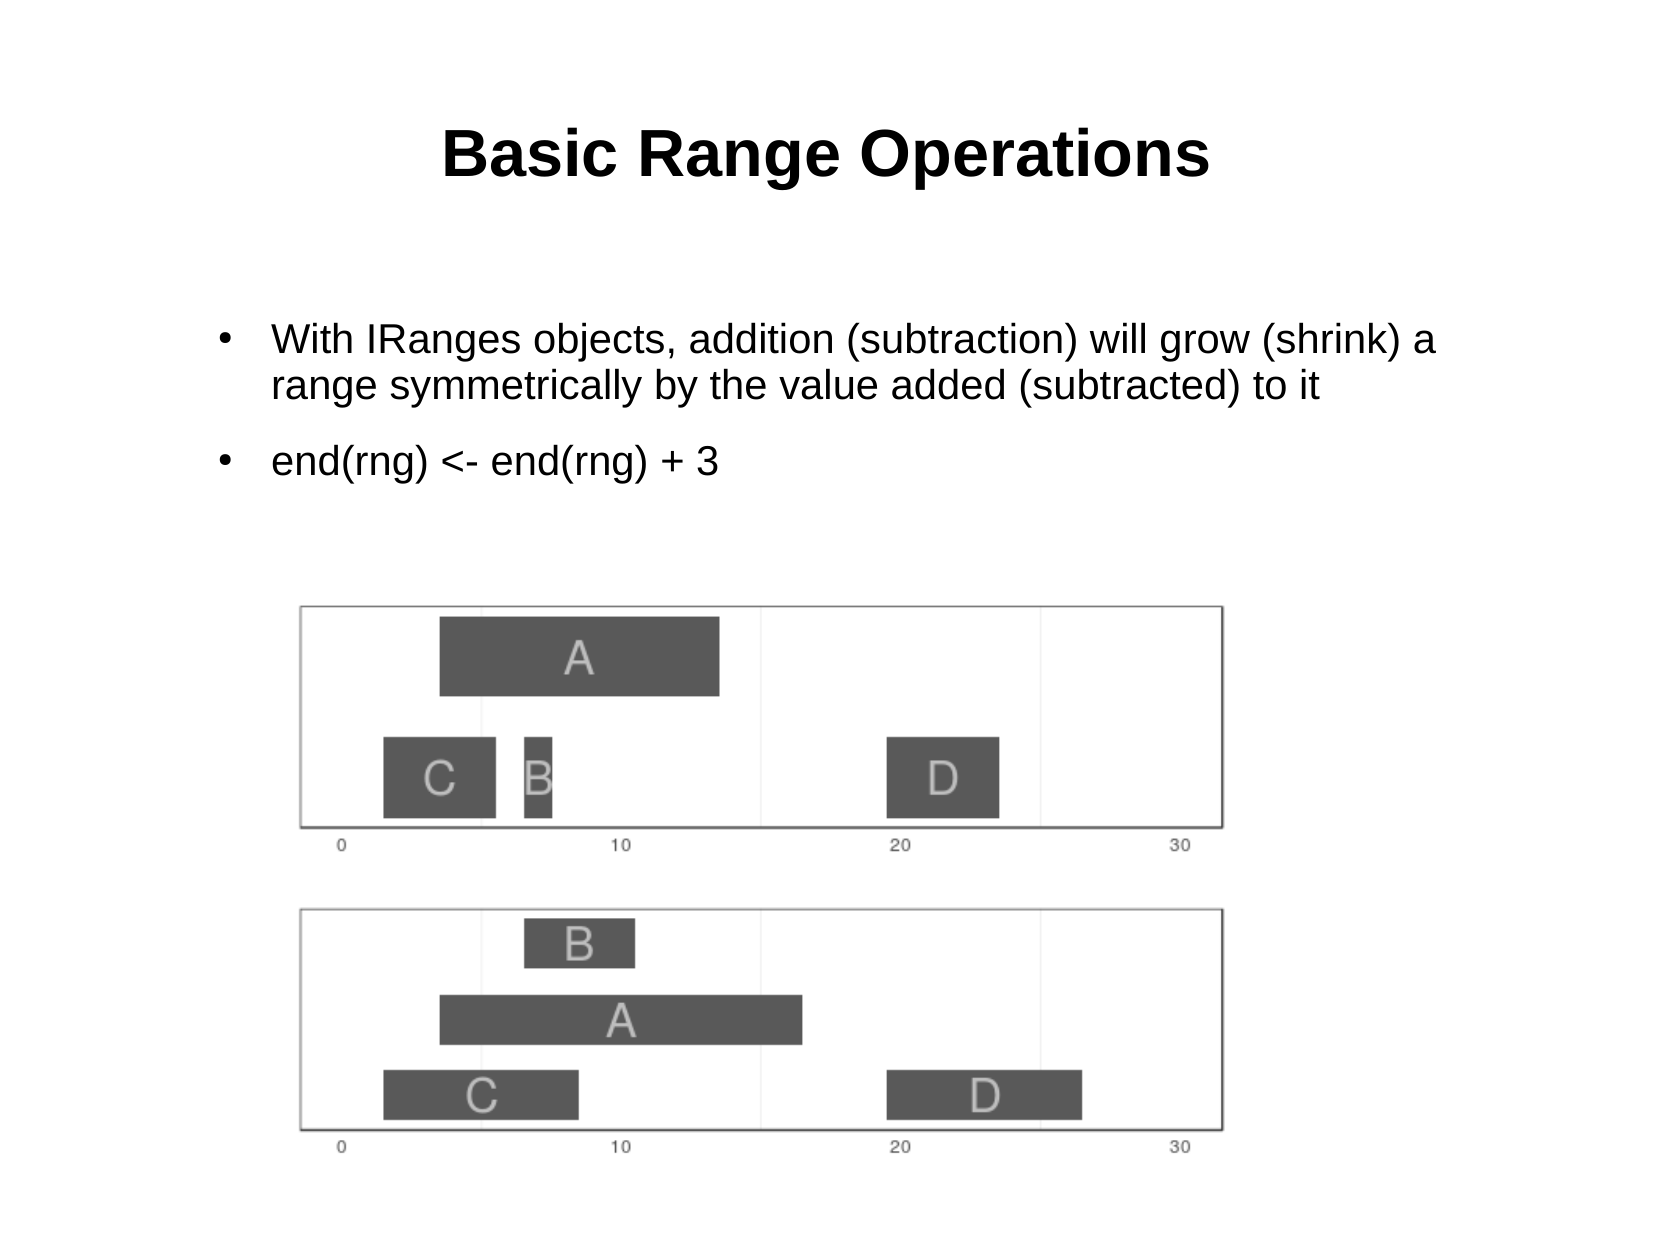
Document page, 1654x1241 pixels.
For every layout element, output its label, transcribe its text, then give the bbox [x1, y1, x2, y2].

title Basic Range Operations [82, 49, 1571, 257]
picture [254, 595, 1234, 1201]
list With IRanges objects, addition (subtraction) will grow (shrink) a range symmetrically by the value added (subtracted) to it end(rng) <- end(rng) + 3 [200, 315, 1530, 579]
